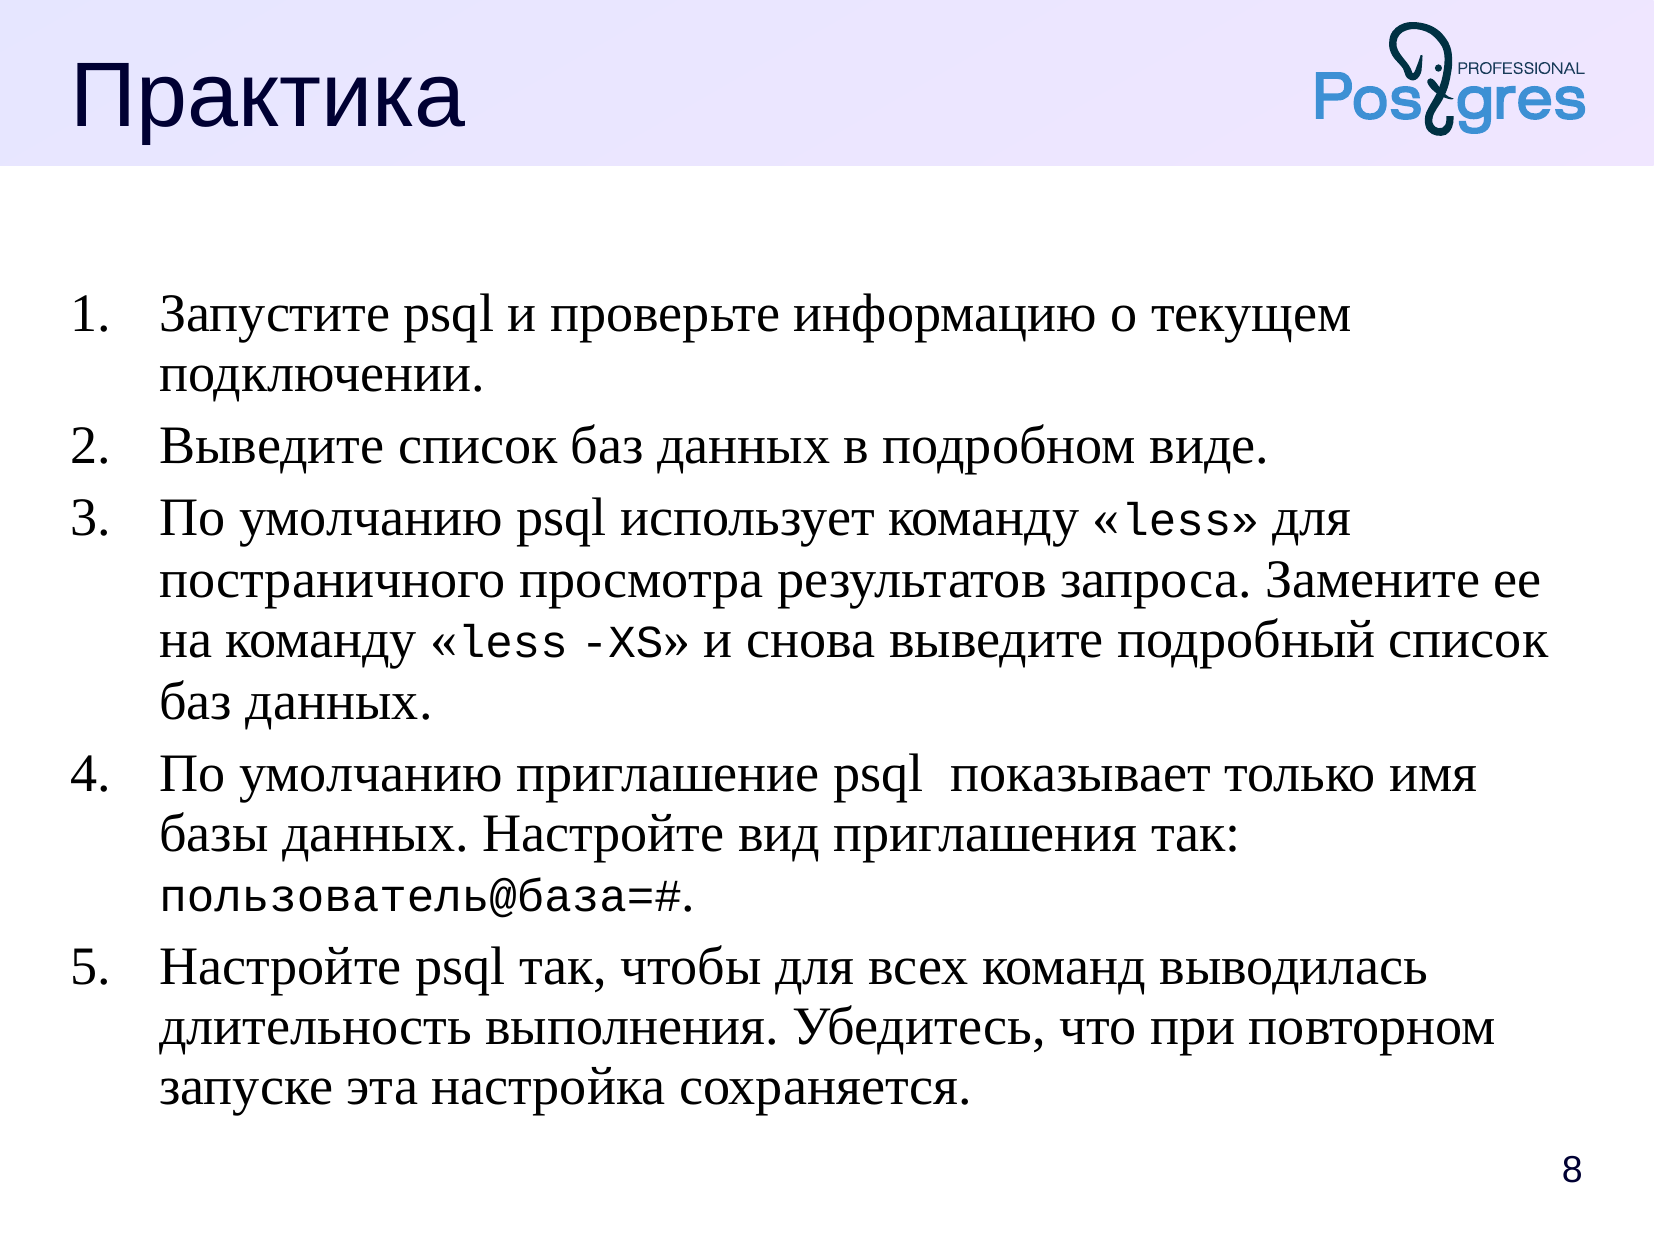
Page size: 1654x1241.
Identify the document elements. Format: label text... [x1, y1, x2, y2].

list Запустите psql и проверьте информацию о текущем подключении. Выведите список баз данных в подробном виде. По умолчанию psql использует команду «less» для постраничного просмотра результатов запроса. Замените ее на команду «less -XS» и снова выведите подробный список баз данных. По умолчанию приглашение psql показывает только имя базы данных. Настройте вид приглашения так: пользователь@база=#. Настройте psql так, чтобы для всех команд выводилась длительность выполнения. Убедитесь, что при повторном запуске эта настройка сохраняется. [70, 283, 1583, 1134]
title Практика [70, 43, 1241, 147]
